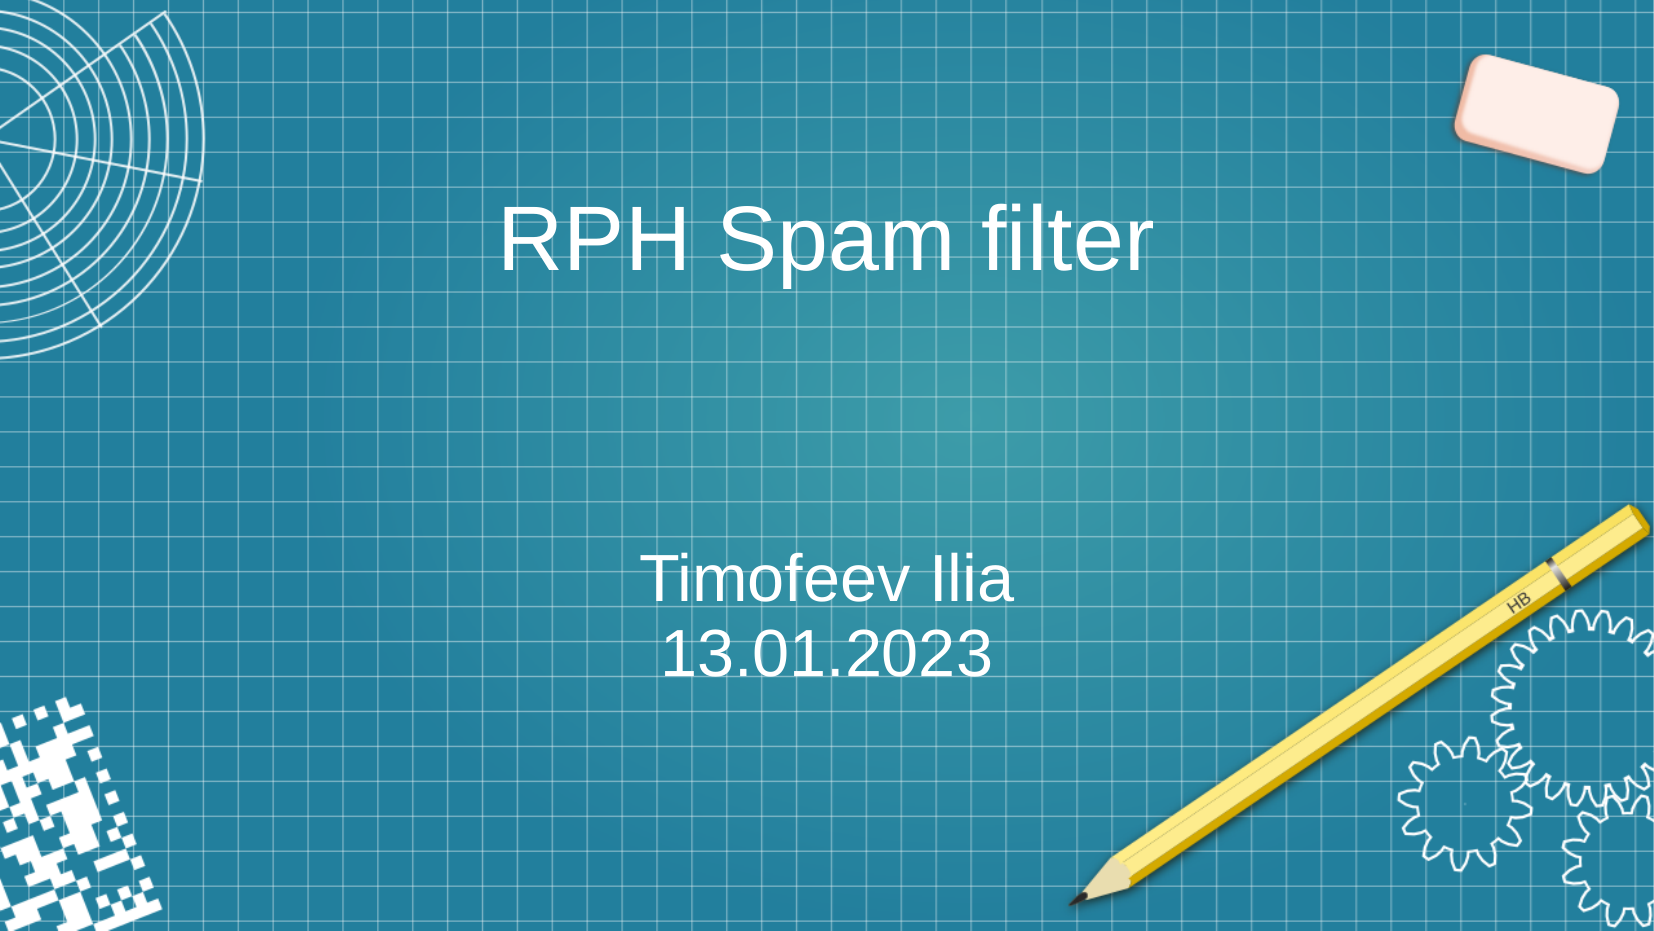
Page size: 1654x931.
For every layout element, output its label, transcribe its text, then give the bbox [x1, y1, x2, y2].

picture [0, 0, 1654, 931]
subtitle Timofeev Ilia 13.01.2023 [82, 389, 1571, 842]
title RPH Spam filter [82, 132, 1571, 346]
